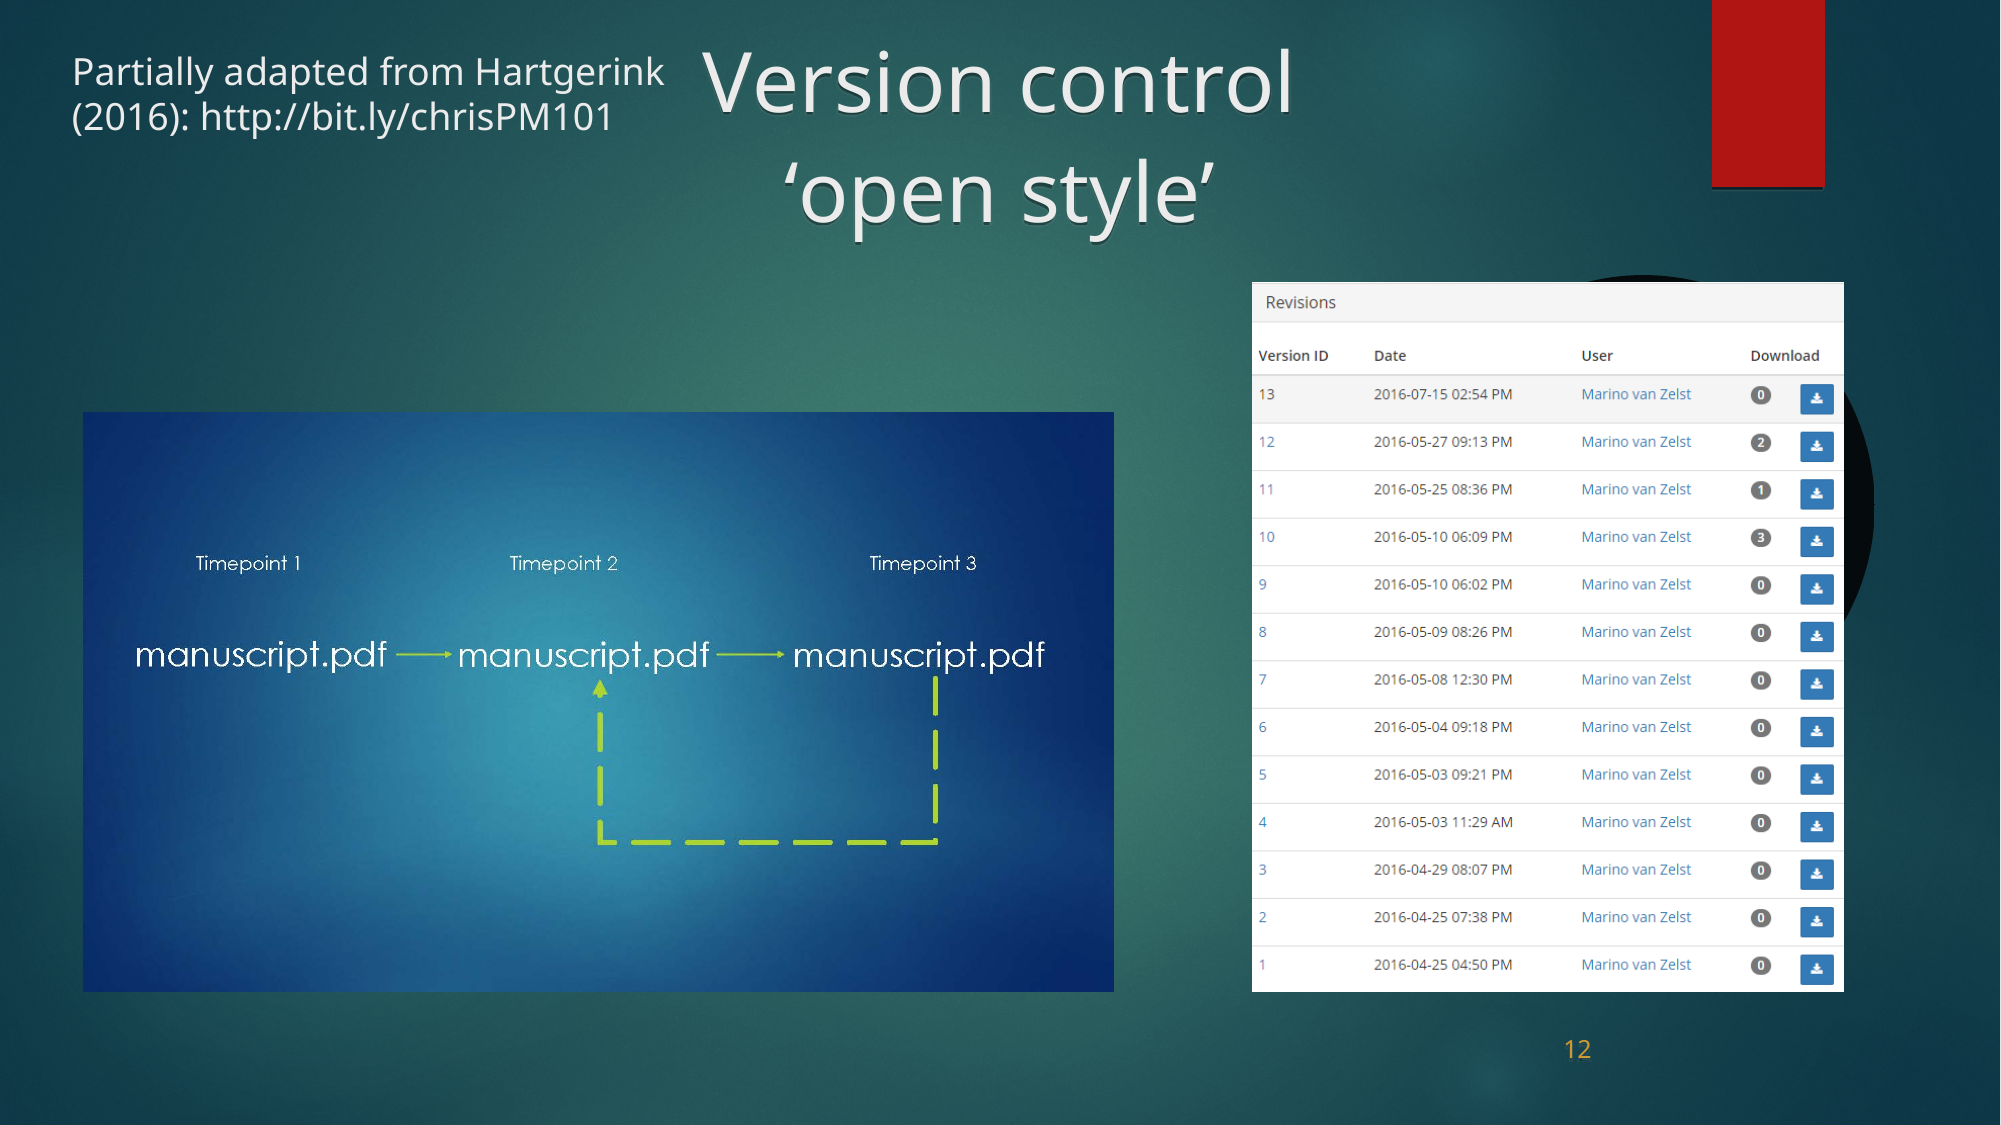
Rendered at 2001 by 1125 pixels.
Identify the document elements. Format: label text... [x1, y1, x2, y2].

text_box Partially adapted from Hartgerink (2016): http://bit.ly/chrisPM101 [56, 40, 691, 147]
picture [1252, 282, 1844, 992]
text_box [1548, 1026, 1676, 1087]
picture [83, 412, 1114, 992]
text_box Version control ‘open style’ [324, 21, 1675, 402]
